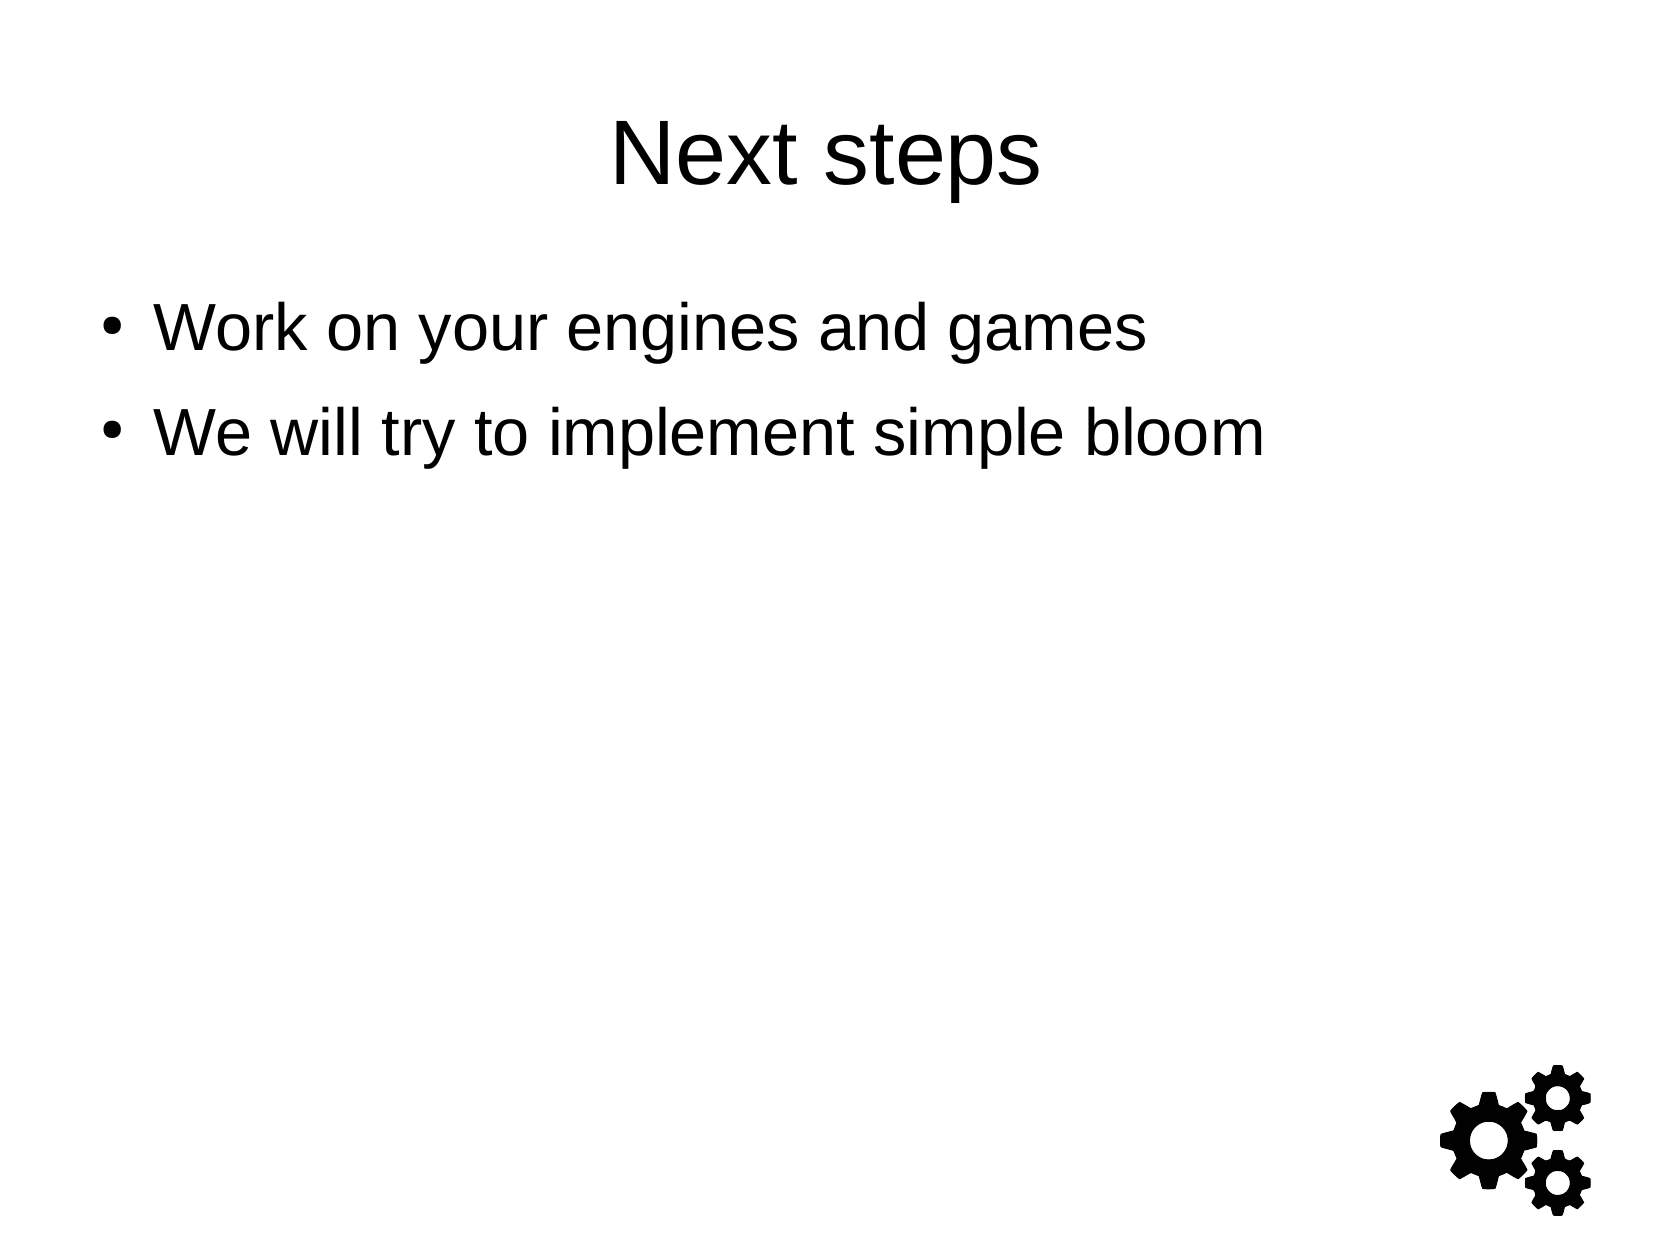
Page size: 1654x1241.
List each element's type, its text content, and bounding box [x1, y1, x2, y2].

title Next steps [82, 49, 1571, 257]
list Work on your engines and games We will try to implement simple bloom [82, 290, 1571, 1010]
picture [1440, 1065, 1591, 1216]
